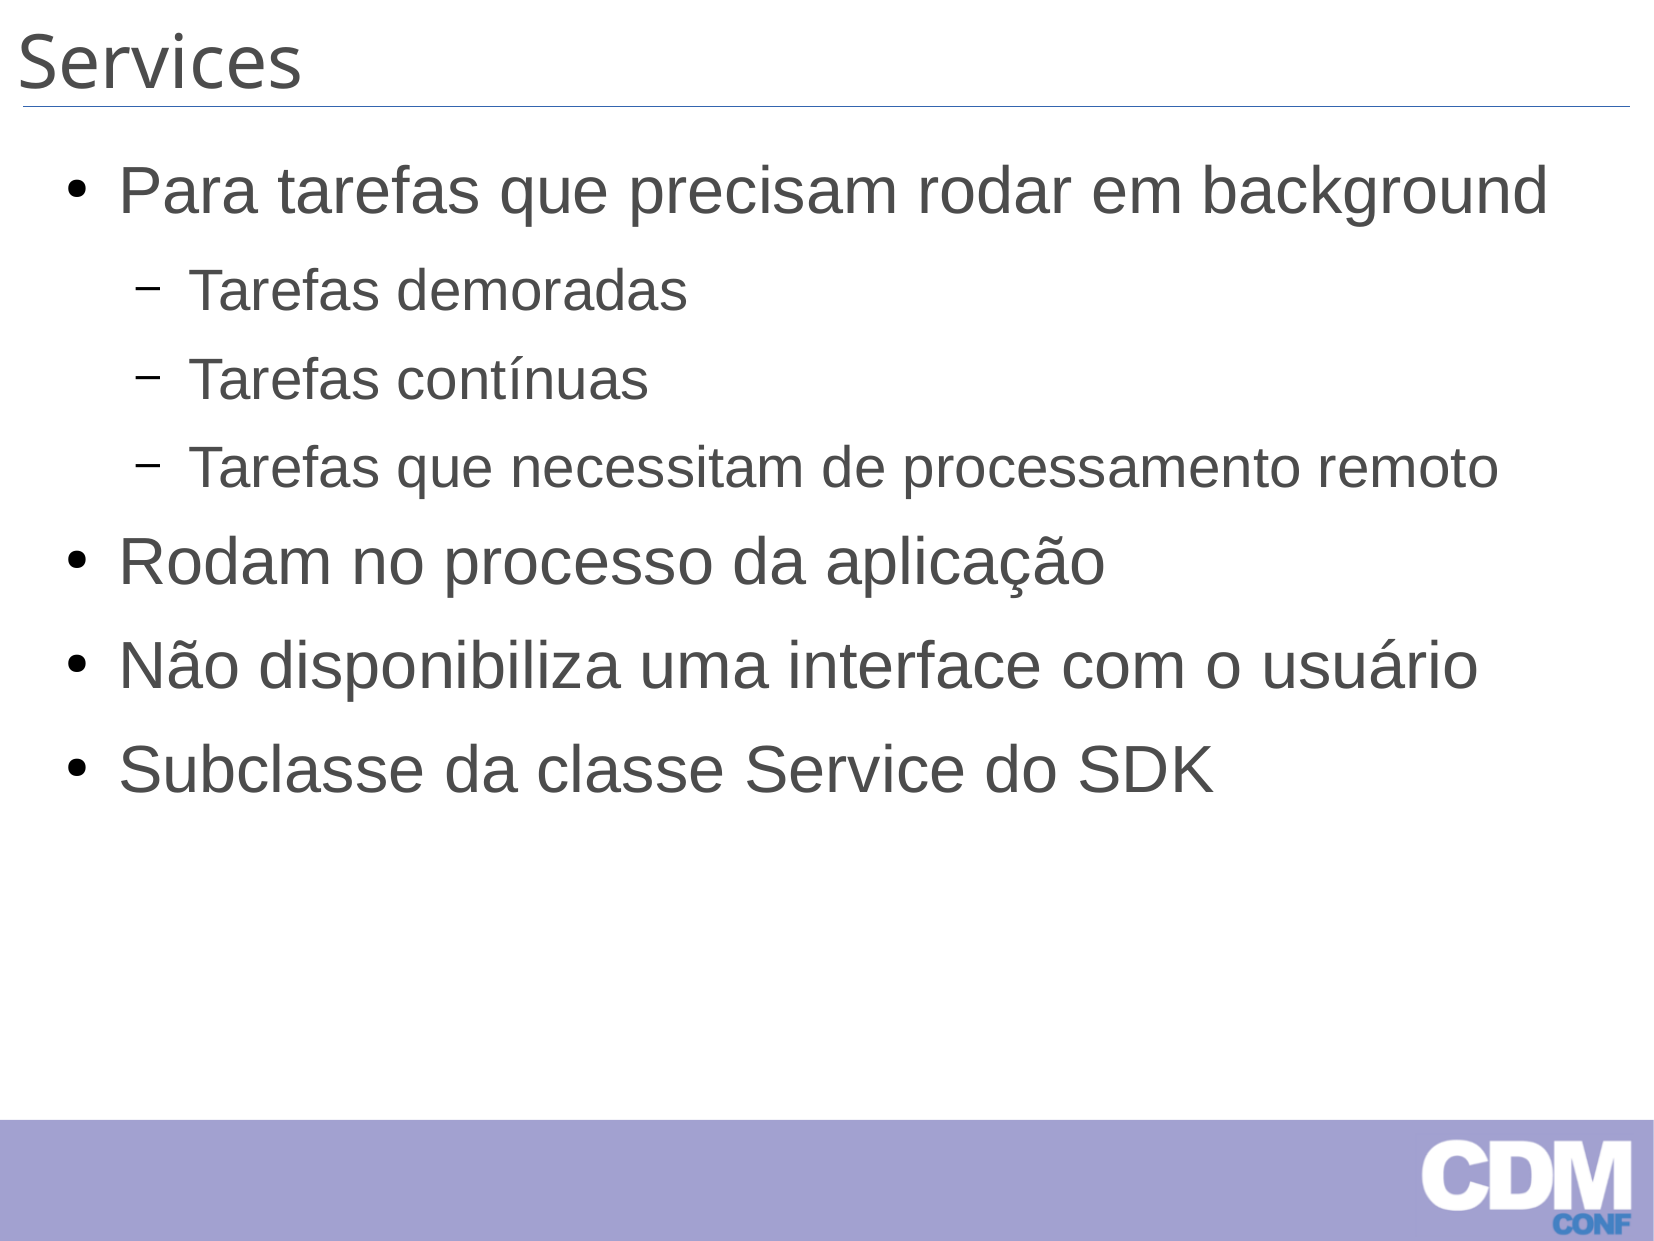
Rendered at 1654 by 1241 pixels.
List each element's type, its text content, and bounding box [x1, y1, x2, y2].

title Services [17, 15, 1607, 103]
list Para tarefas que precisam rodar em background Tarefas demoradas Tarefas contínuas Tarefas que necessitam de processamento remoto Rodam no processo da aplicação Não disponibiliza uma interface com o usuário Subclasse da classe Service do SDK [47, 153, 1607, 873]
picture [0, 0, 1654, 1241]
